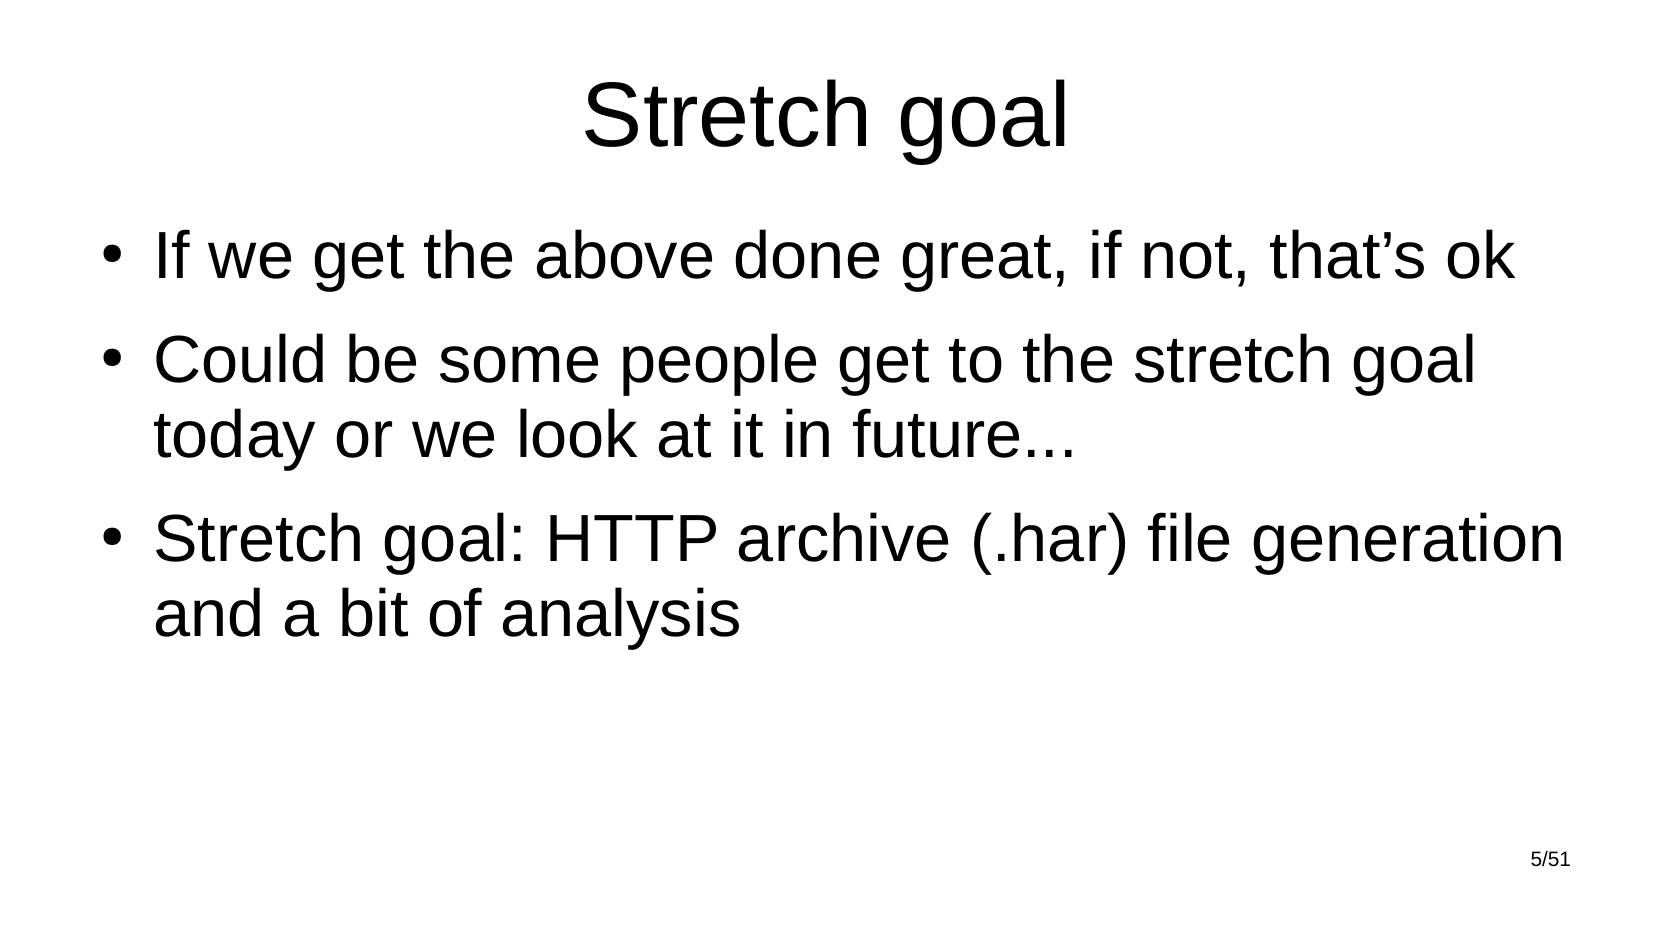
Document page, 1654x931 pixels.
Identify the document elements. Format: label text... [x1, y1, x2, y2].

title Stretch goal [82, 37, 1571, 193]
list If we get the above done great, if not, that’s ok Could be some people get to the stretch goal today or we look at it in future... Stretch goal: HTTP archive (.har) file generation and a bit of analysis [82, 217, 1571, 758]
